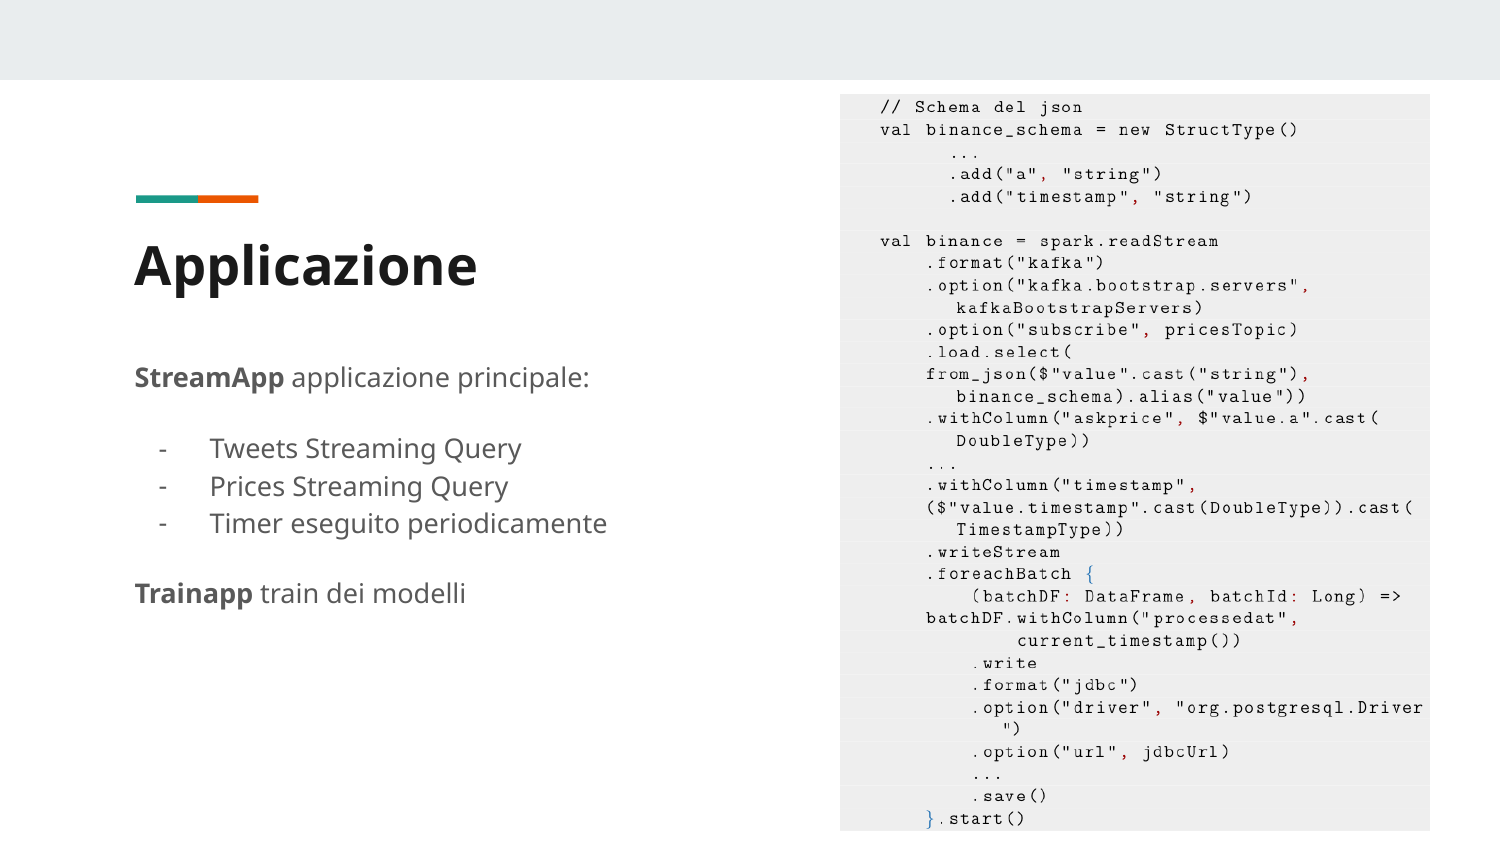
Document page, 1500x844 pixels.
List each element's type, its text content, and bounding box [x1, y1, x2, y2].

list StreamApp applicazione principale: Tweets Streaming Query Prices Streaming Query Timer eseguito periodicamente Trainapp train dei modelli [119, 341, 840, 712]
picture [840, 94, 1430, 831]
title Applicazione [119, 216, 840, 305]
